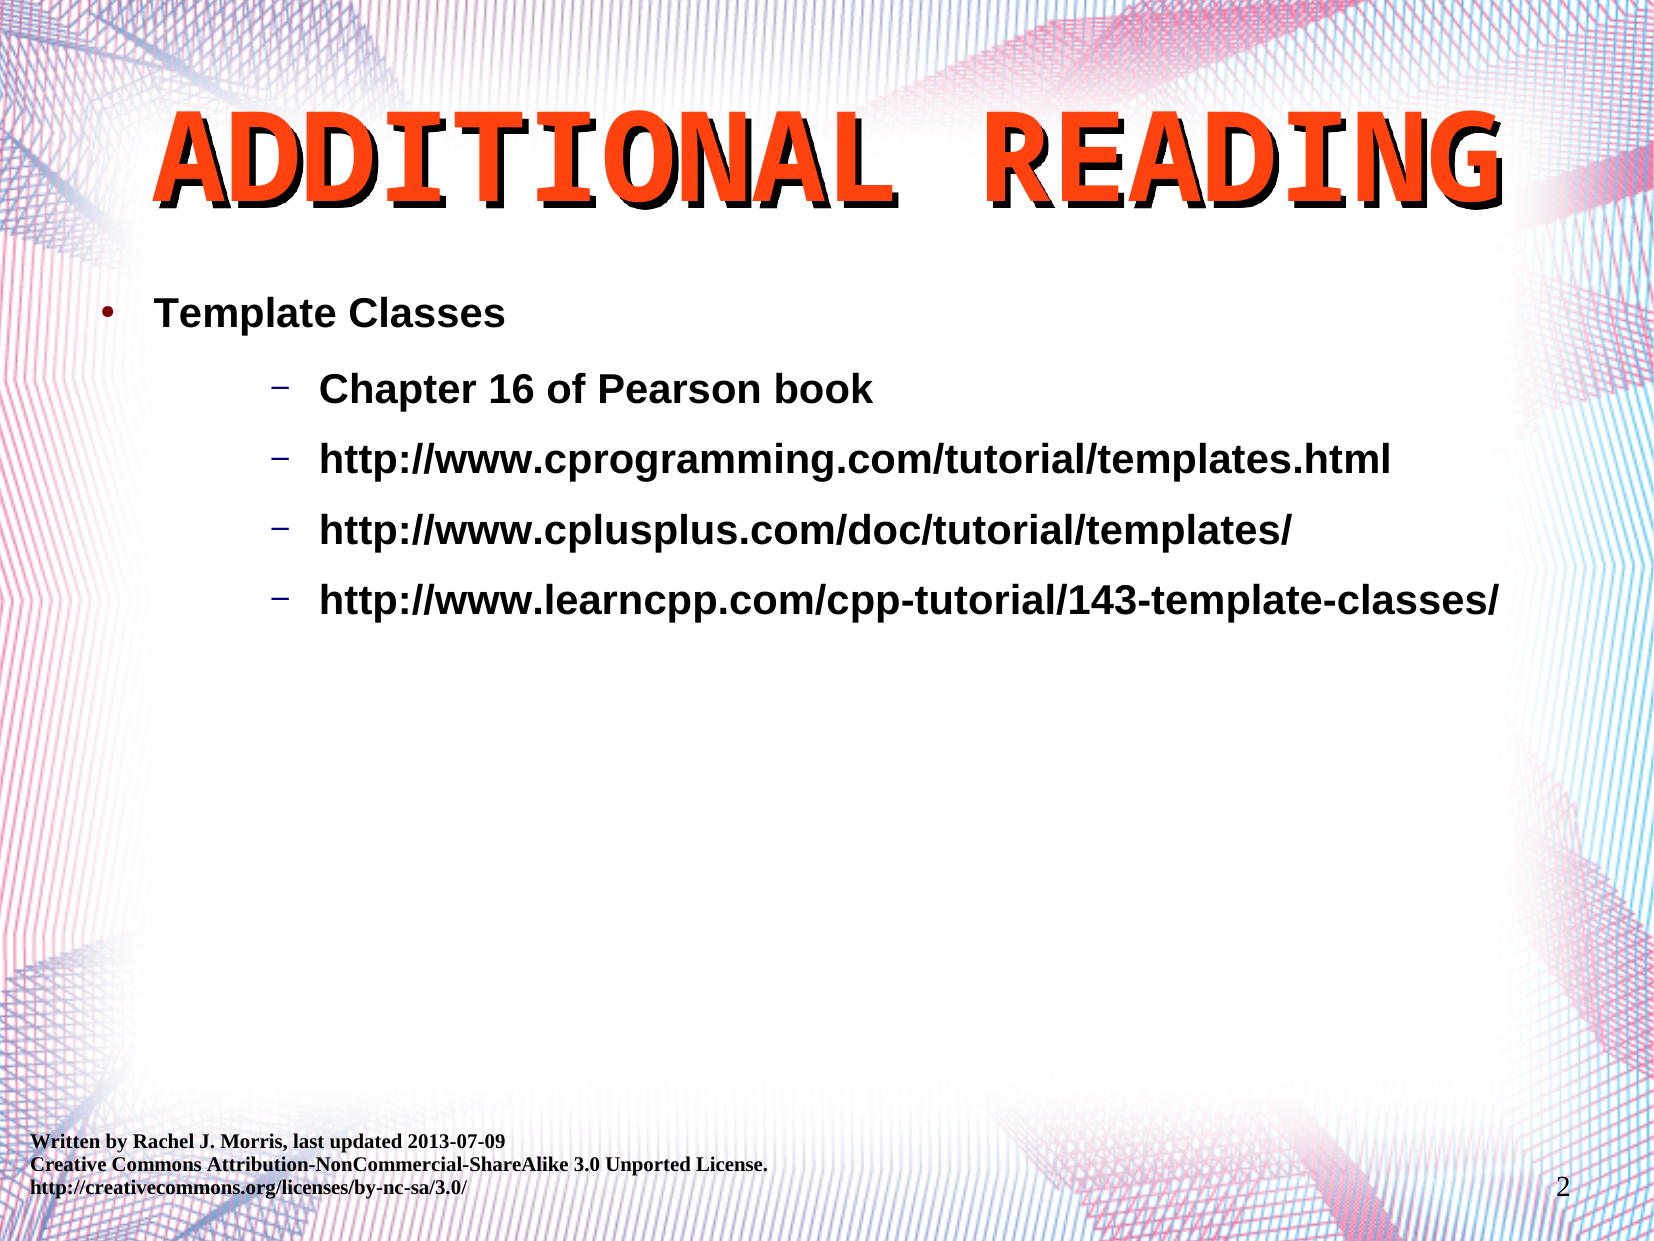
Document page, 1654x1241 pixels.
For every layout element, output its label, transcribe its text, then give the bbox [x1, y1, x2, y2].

title ADDITIONAL READING [82, 49, 1571, 257]
list Template Classes Chapter 16 of Pearson book http://www.cprogramming.com/tutorial/templates.html http://www.cplusplus.com/doc/tutorial/templates/ http://www.learncpp.com/cpp-tutorial/143-template-classes/ [82, 290, 1571, 1010]
picture [0, 0, 1654, 1241]
